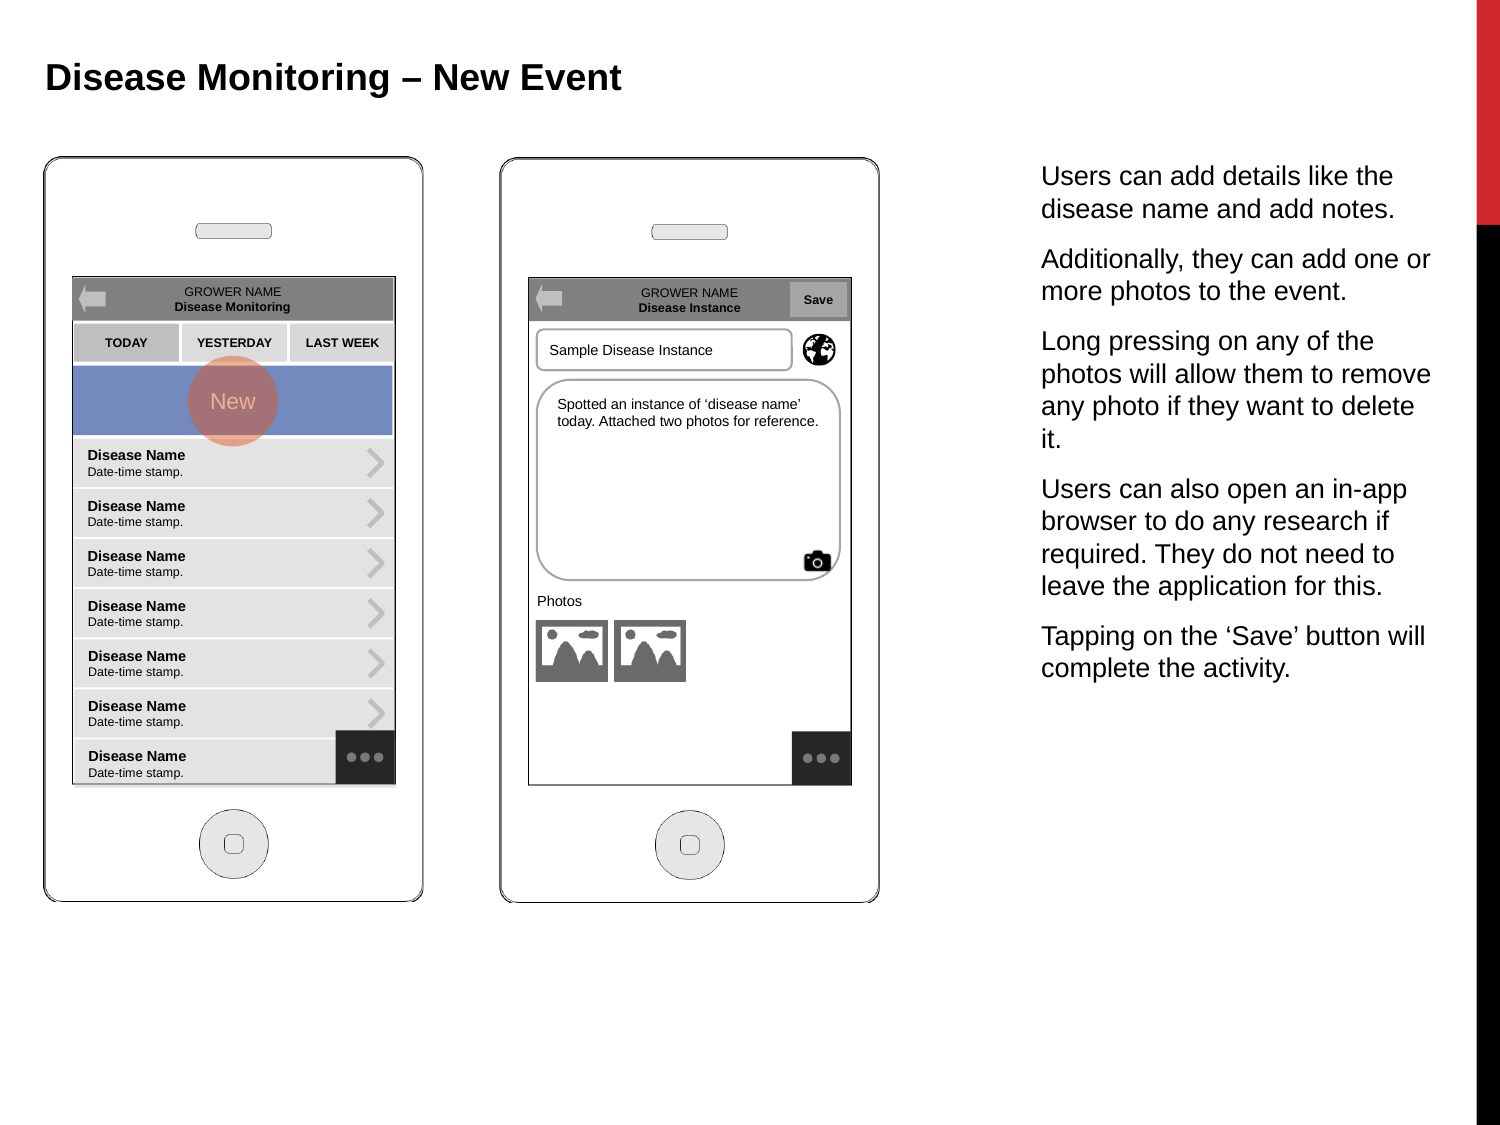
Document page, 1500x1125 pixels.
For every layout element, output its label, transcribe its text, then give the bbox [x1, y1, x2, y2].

text_box [535, 283, 563, 314]
text_box Disease Name Date-time stamp. [72, 438, 359, 487]
picture [499, 156, 880, 903]
text_box YESTERDAY [182, 323, 288, 362]
text_box [78, 284, 106, 314]
text_box [791, 731, 851, 785]
text_box [73, 639, 395, 688]
text_box [187, 355, 279, 447]
picture [43, 155, 424, 902]
text_box Disease Name Date-time stamp. [72, 489, 359, 537]
text_box Disease Name Date-time stamp. [73, 589, 360, 637]
text_box Disease Monitoring – New Event [34, 47, 634, 104]
text_box New [262, 365, 393, 436]
text_box [73, 539, 395, 588]
text_box GROWER NAME Disease Monitoring [72, 277, 394, 321]
text_box Disease Name Date-time stamp. [72, 539, 360, 587]
text_box LAST WEEK [290, 323, 396, 362]
text_box Photos [526, 586, 593, 615]
text_box Sample Disease Instance [536, 329, 792, 371]
text_box [74, 689, 396, 788]
text_box GROWER NAME Disease Instance [528, 278, 851, 322]
text_box Spotted an instance of ‘disease name’ today. Attached two photos for reference. [536, 379, 840, 581]
text_box New [73, 365, 204, 436]
text_box Users can add details like the disease name and add notes. Additionally, they can add one or more photos to the event. Long pressing on any of the photos will allow them to remove any photo if they want to delete it. Users can also open an in-app browser to do any research if required. They do not need to leave the application for this. Tapping on the ‘Save’ button will complete the activity. [1030, 153, 1448, 1097]
text_box [73, 438, 395, 538]
text_box Save [790, 282, 848, 317]
text_box Disease Name Date-time stamp. [73, 639, 360, 687]
text_box [73, 589, 395, 638]
text_box TODAY [73, 323, 179, 362]
text_box Disease Name Date-time stamp. [73, 739, 360, 787]
text_box Disease Name Date-time stamp. [73, 689, 360, 737]
